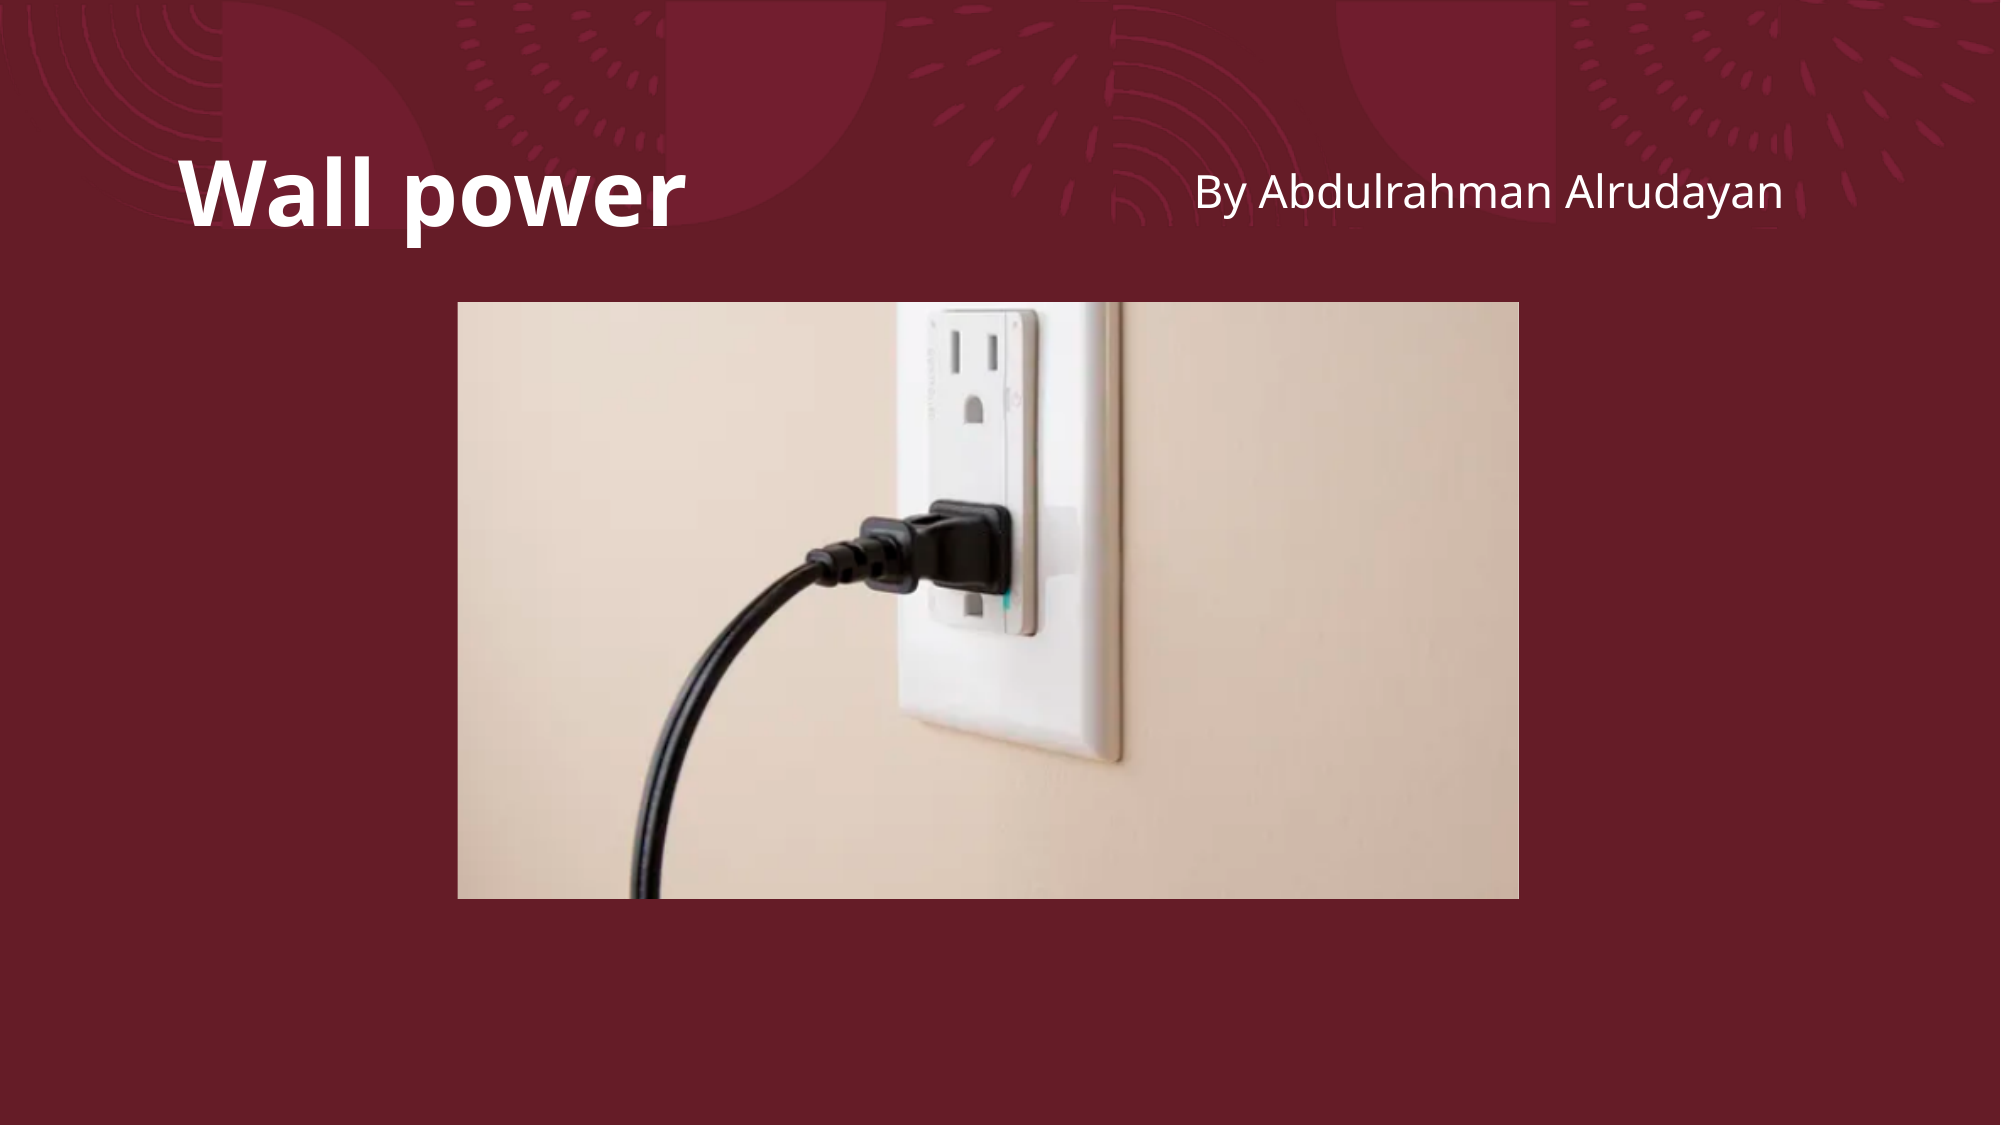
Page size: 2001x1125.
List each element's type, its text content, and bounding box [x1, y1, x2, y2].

title Wall power [163, 26, 1148, 352]
picture [457, 302, 1519, 899]
subtitle By Abdulrahman Alrudayan [1178, 24, 1835, 350]
